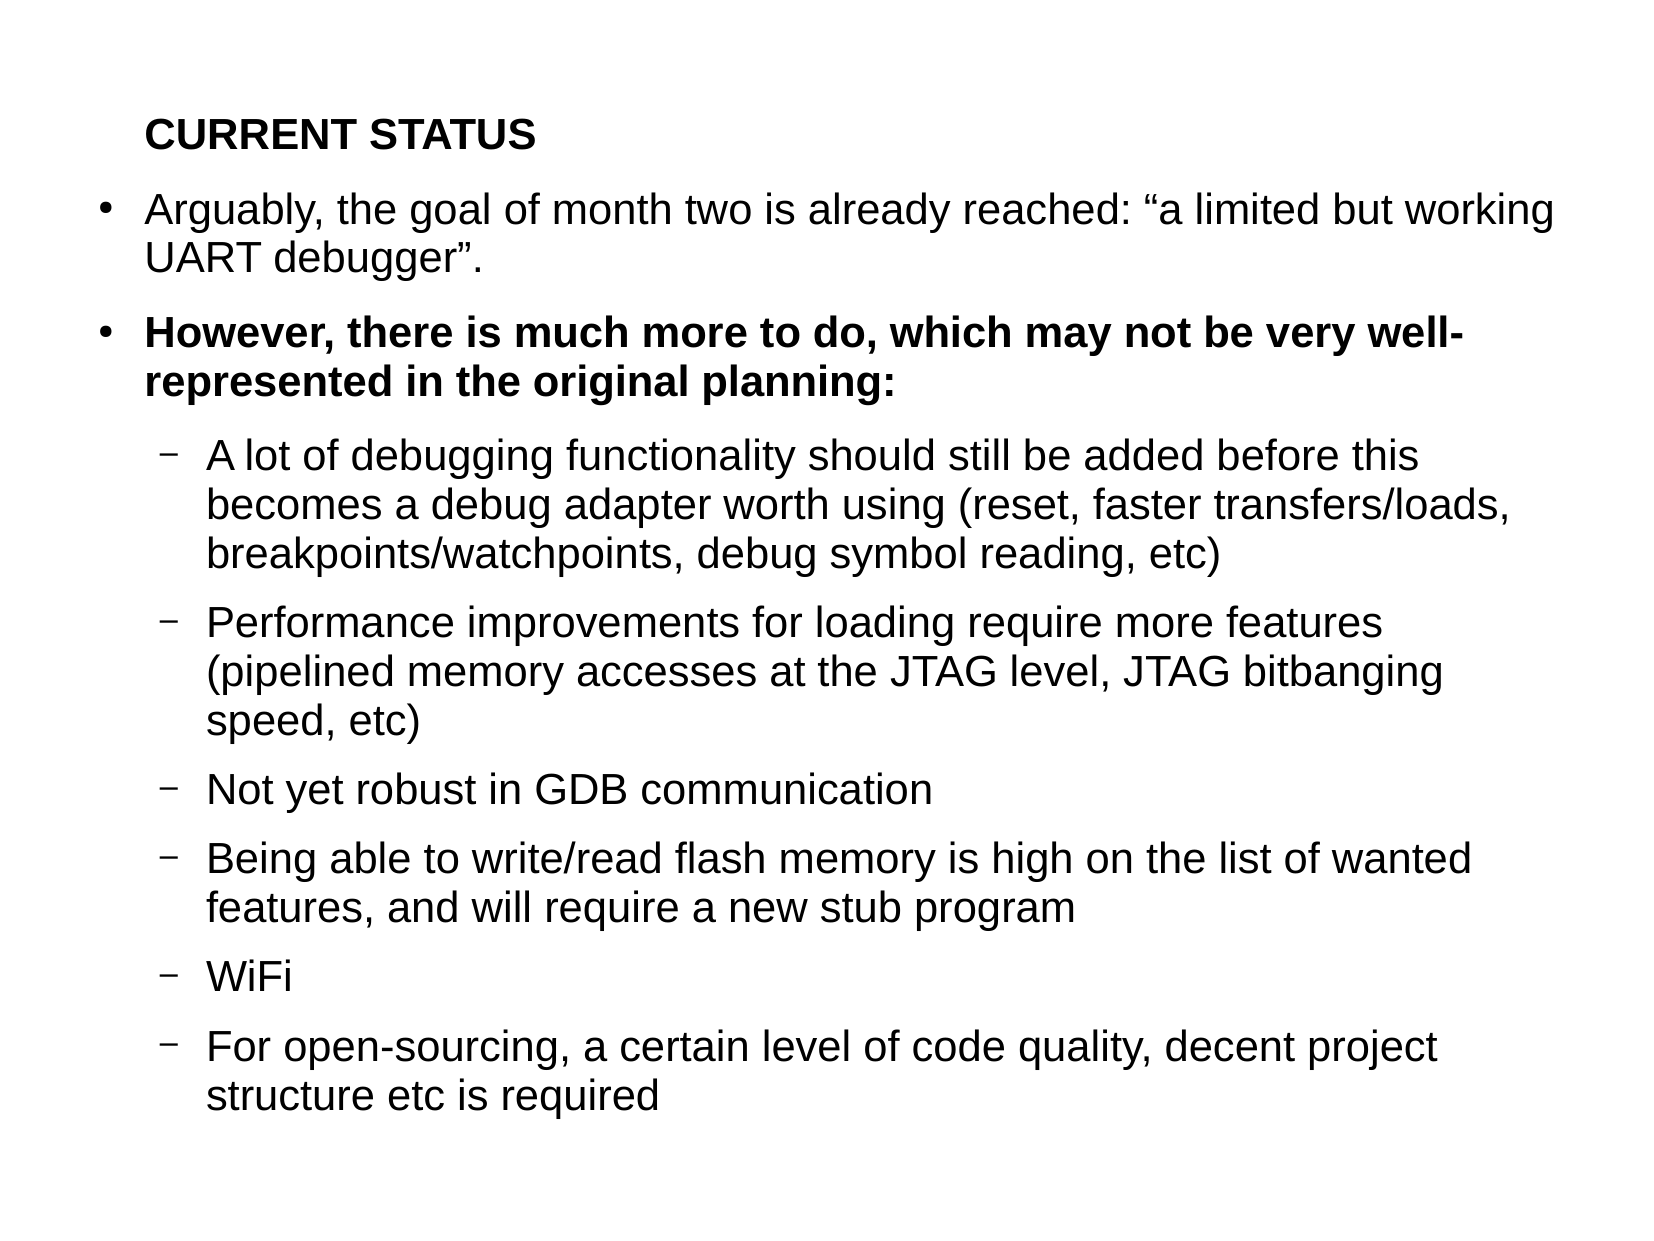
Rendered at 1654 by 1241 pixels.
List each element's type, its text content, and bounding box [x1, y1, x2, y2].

list CURRENT STATUS Arguably, the goal of month two is already reached: “a limited but working UART debugger”. However, there is much more to do, which may not be very well-represented in the original planning: A lot of debugging functionality should still be added before this becomes a debug adapter worth using (reset, faster transfers/loads, breakpoints/watchpoints, debug symbol reading, etc) Performance improvements for loading require more features (pipelined memory accesses at the JTAG level, JTAG bitbanging speed, etc) Not yet robust in GDB communication Being able to write/read flash memory is high on the list of wanted features, and will require a new stub program WiFi For open-sourcing, a certain level of code quality, decent project structure etc is required [82, 110, 1571, 1126]
